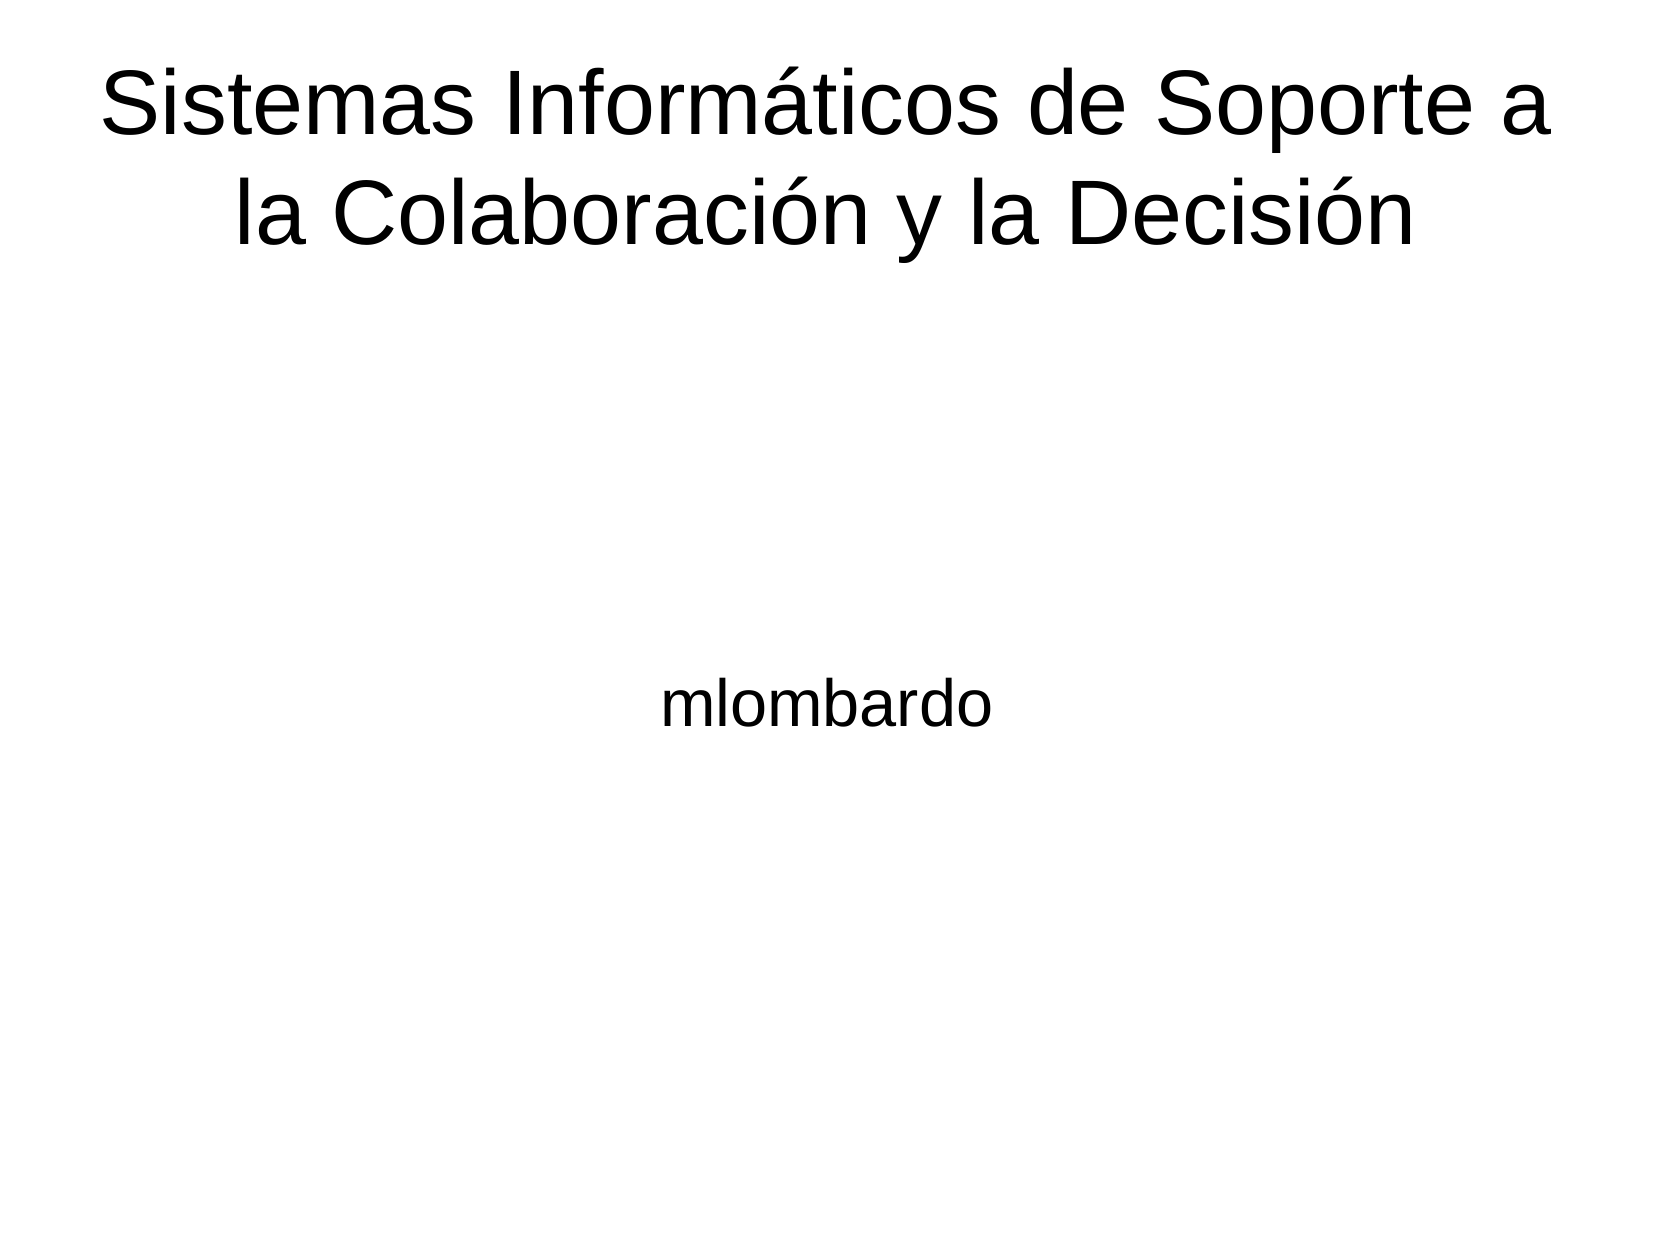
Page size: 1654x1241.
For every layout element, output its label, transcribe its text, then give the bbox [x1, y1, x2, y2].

subtitle mlombardo [82, 659, 1571, 740]
title Sistemas Informáticos de Soporte a la Colaboración y la Decisión [82, 49, 1571, 257]
